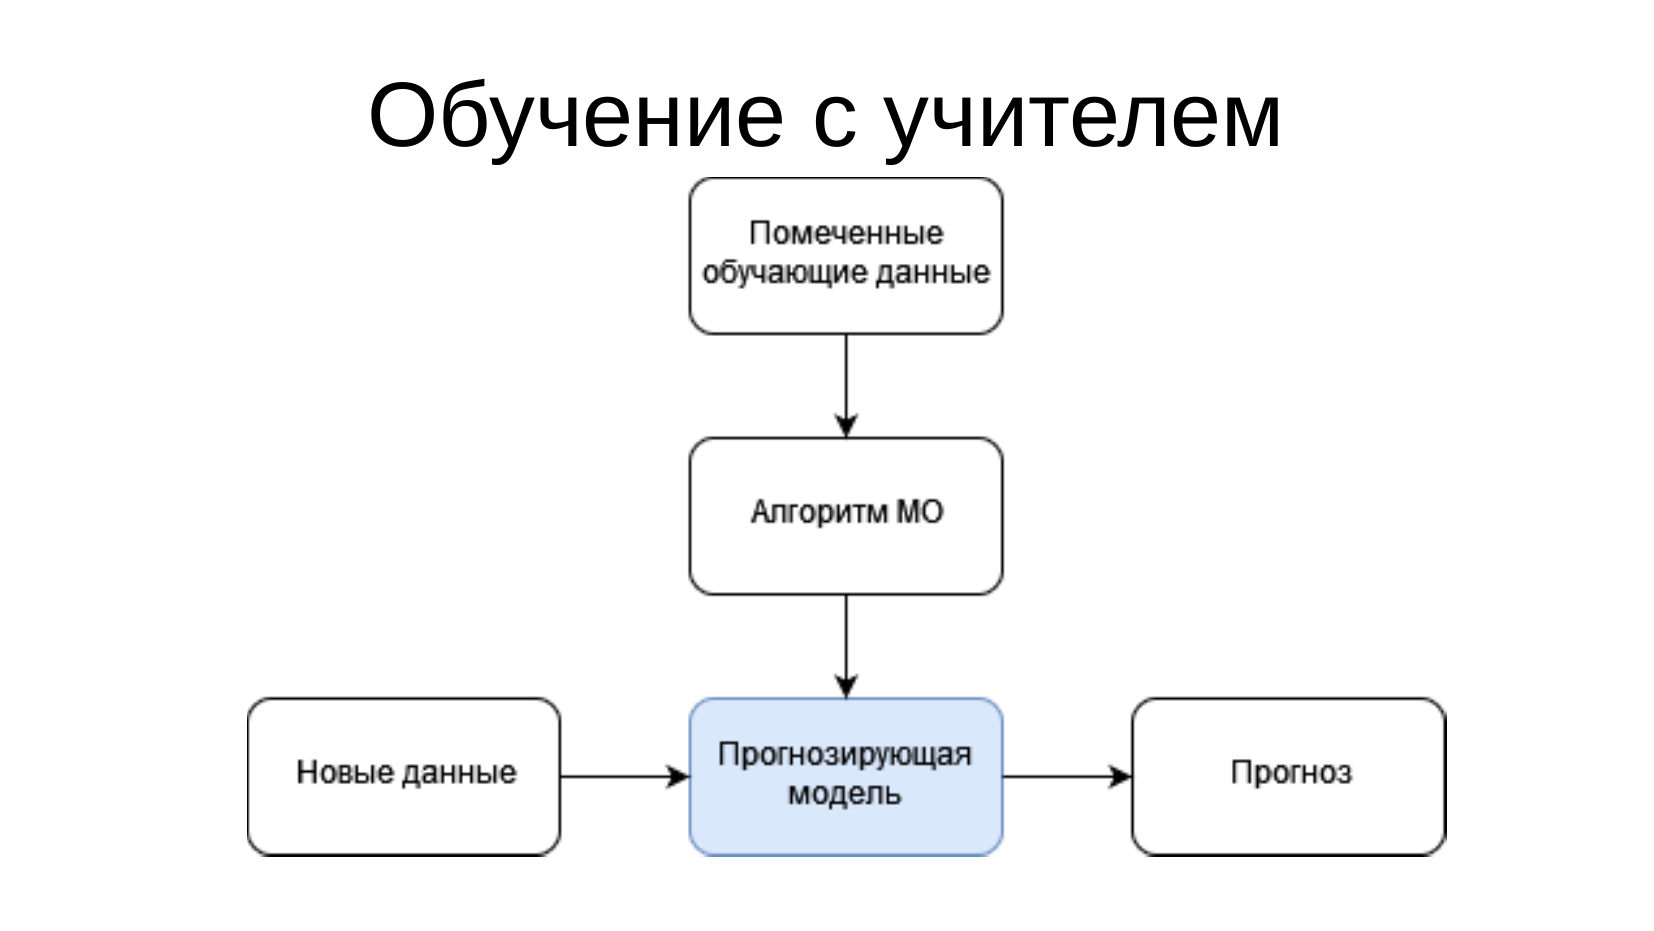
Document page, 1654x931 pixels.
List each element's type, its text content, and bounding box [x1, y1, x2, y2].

picture [247, 177, 1447, 857]
title Обучение с учителем [82, 37, 1571, 193]
